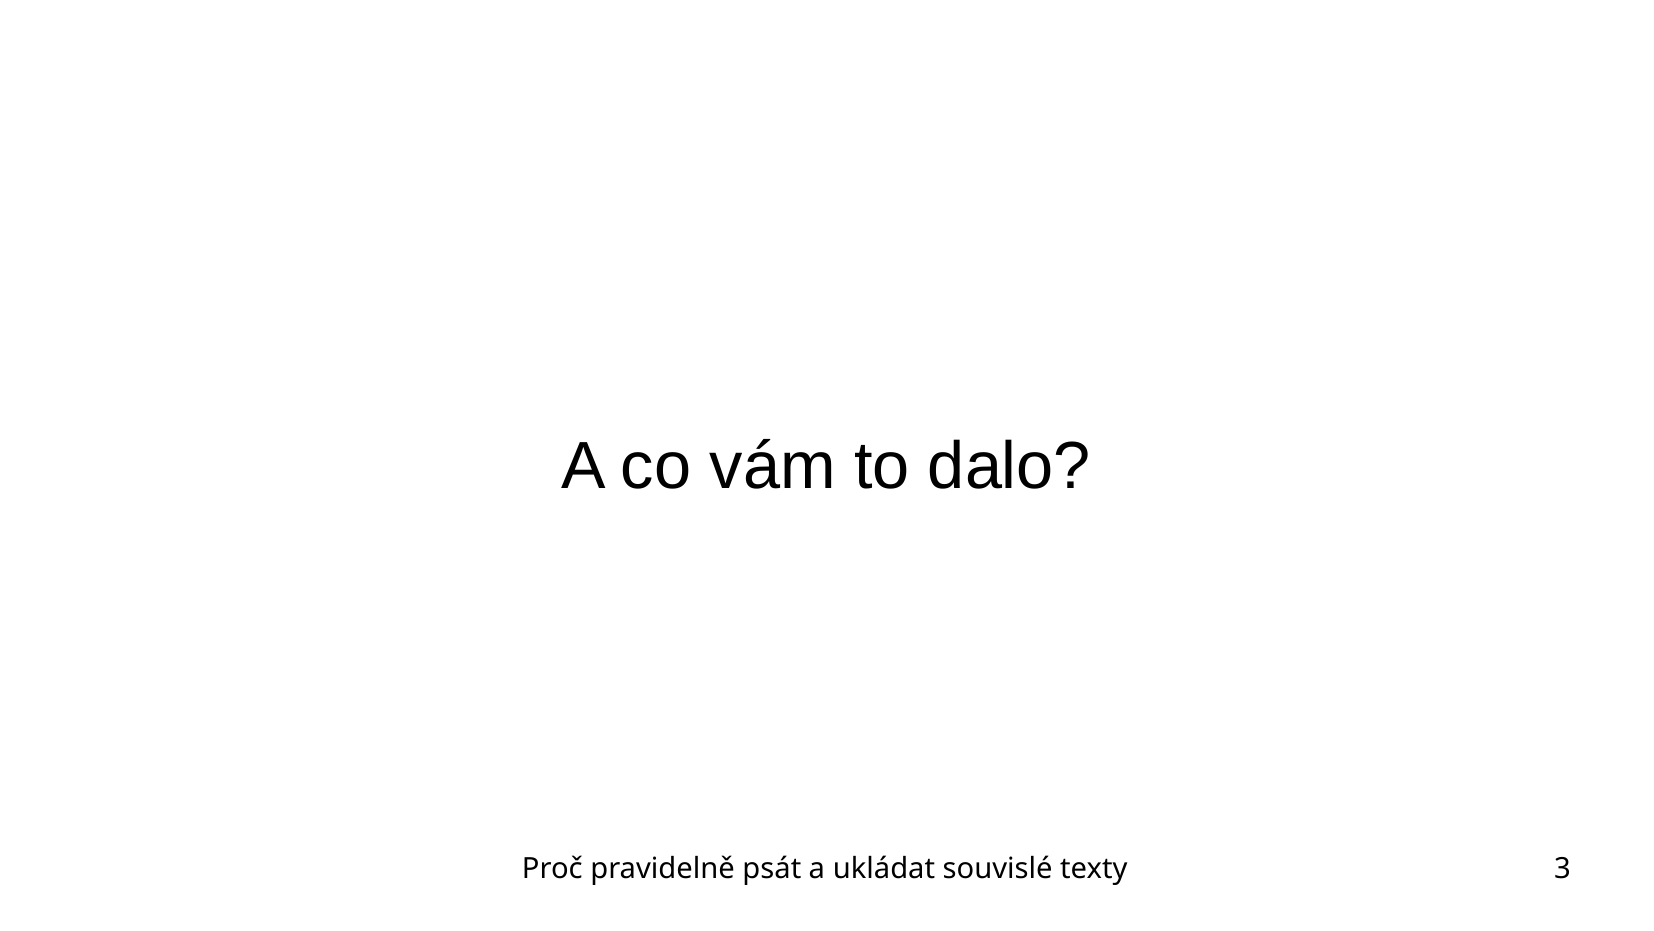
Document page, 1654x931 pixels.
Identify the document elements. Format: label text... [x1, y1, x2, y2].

subtitle A co vám to dalo? [82, 213, 1571, 718]
